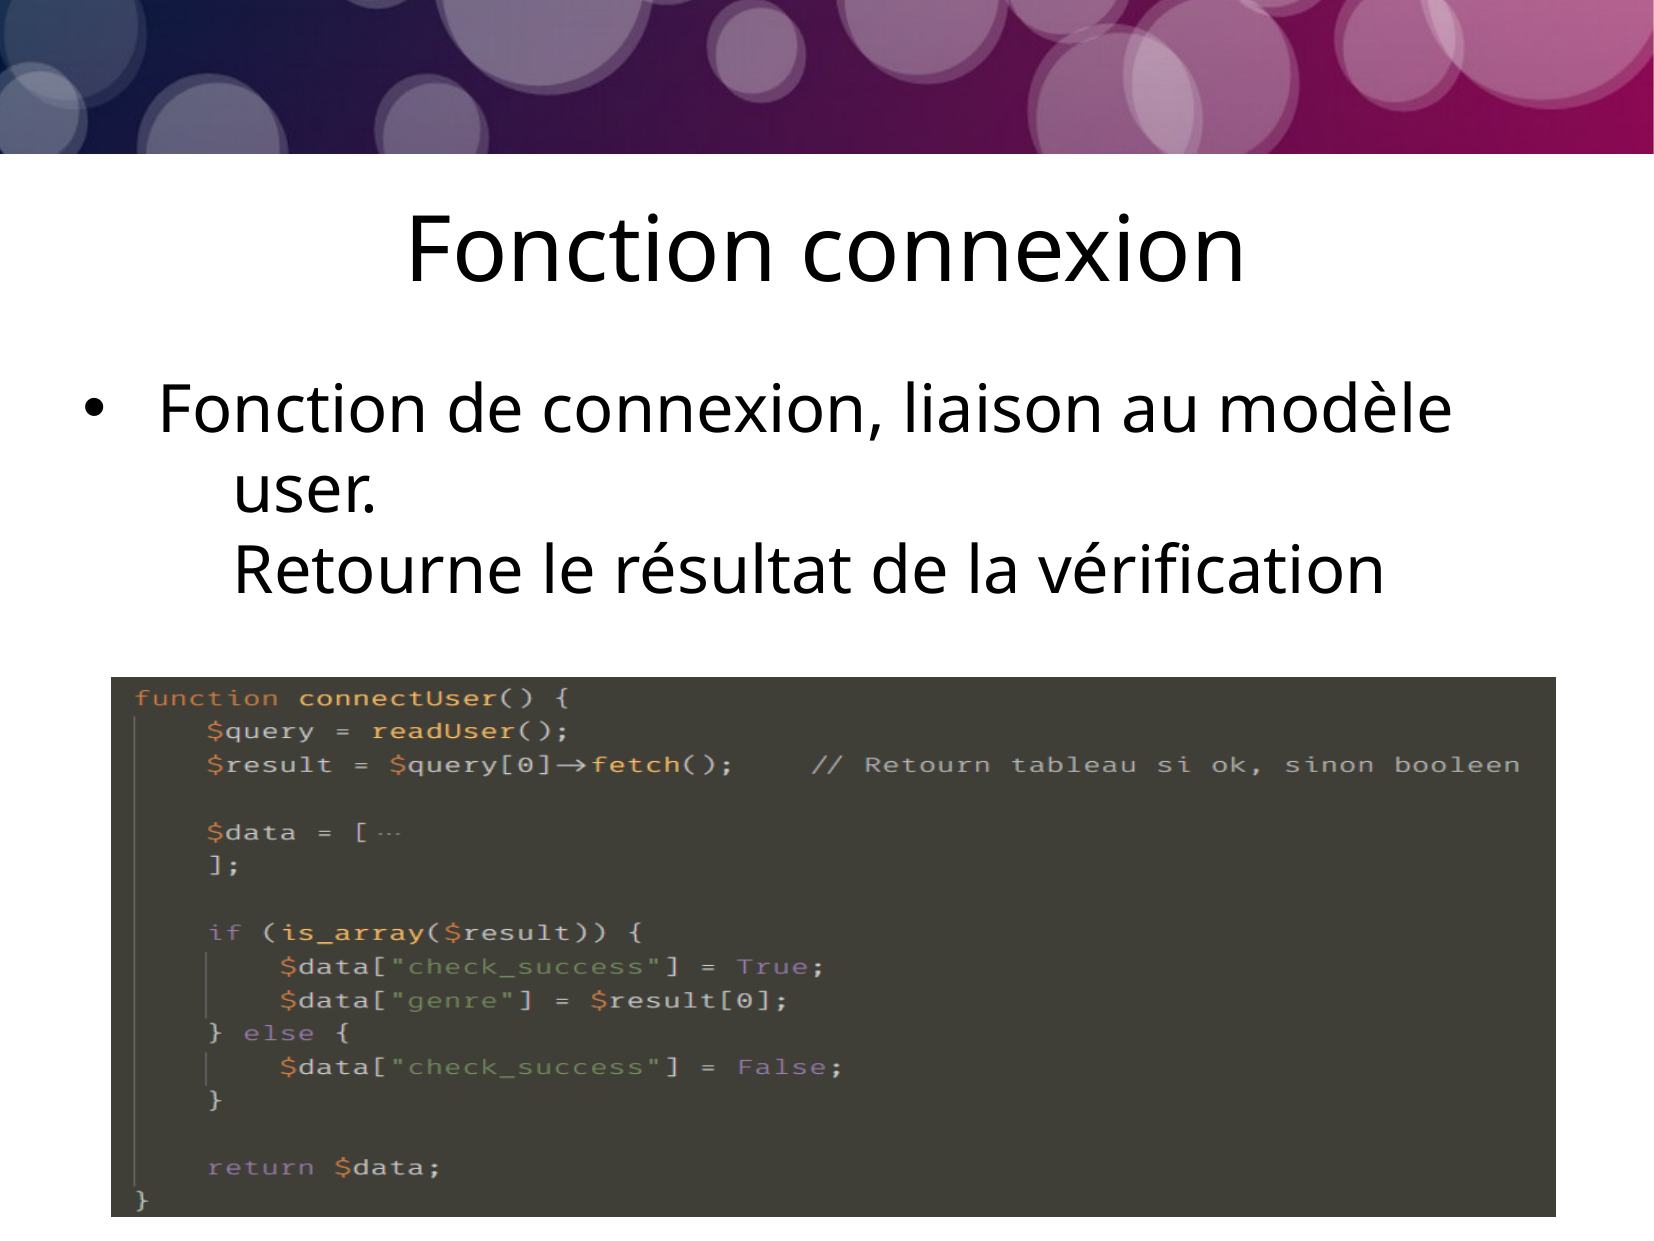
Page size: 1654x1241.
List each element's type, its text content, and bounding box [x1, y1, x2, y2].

picture [111, 677, 1556, 1217]
list Fonction de connexion, liaison au modèle user. Retourne le résultat de la vérification [82, 366, 1585, 678]
title Fonction connexion [82, 159, 1571, 331]
